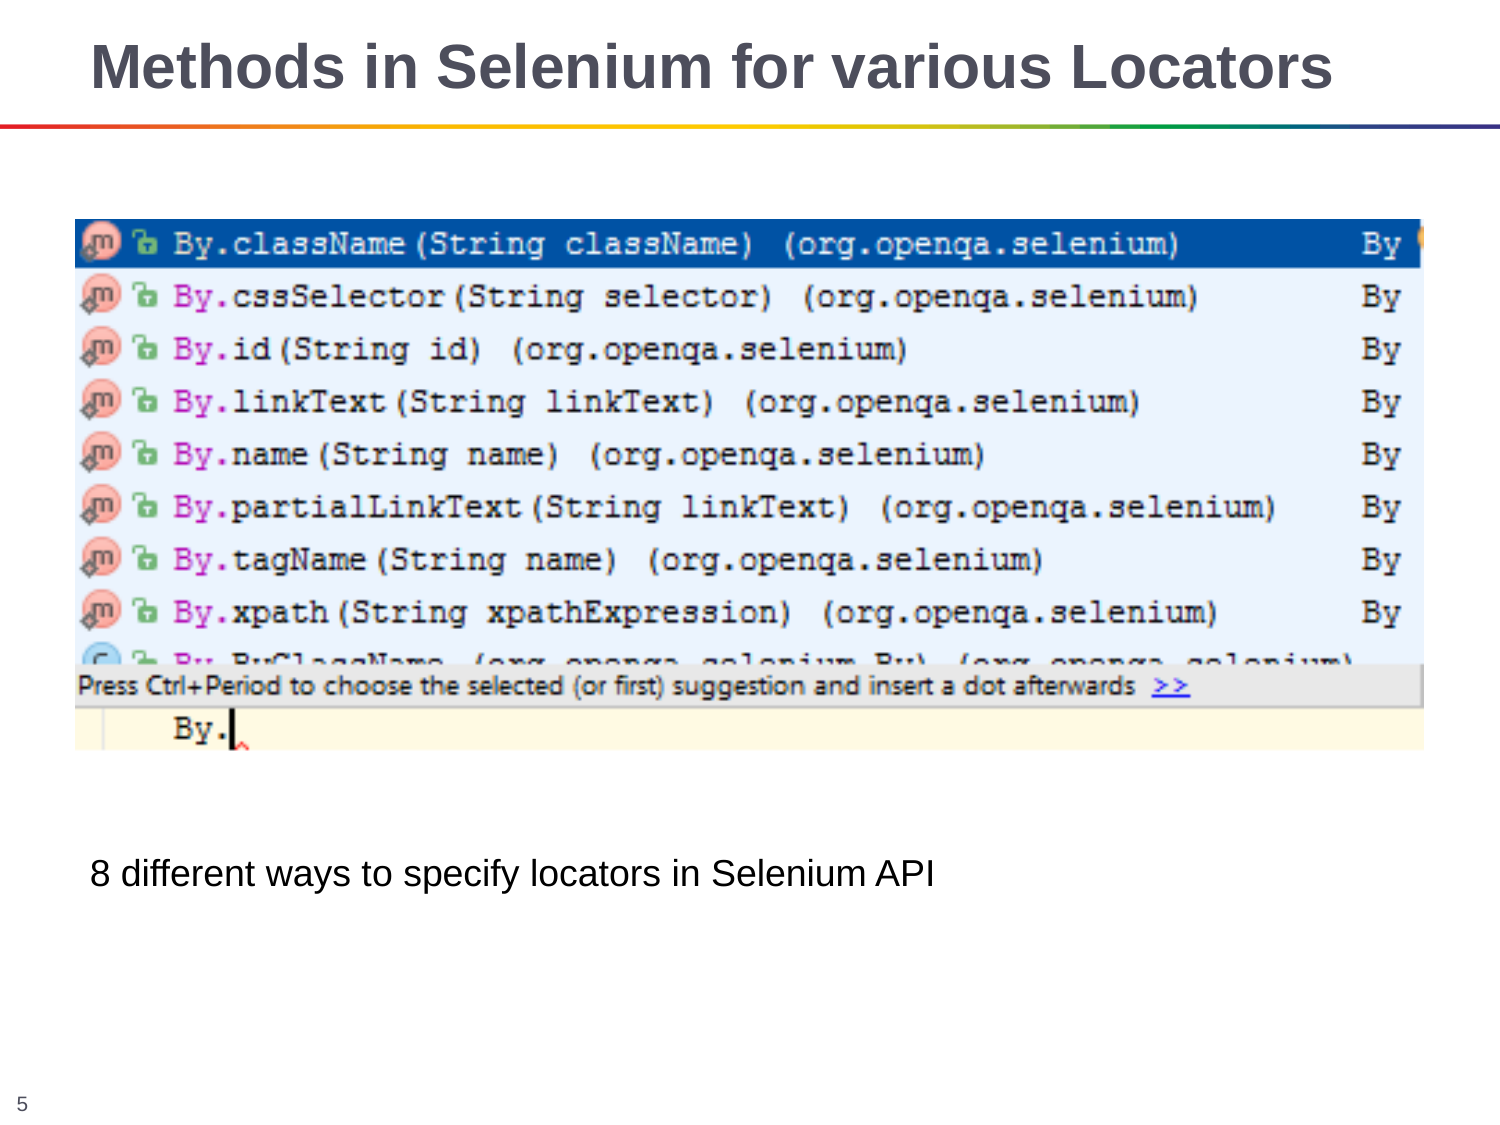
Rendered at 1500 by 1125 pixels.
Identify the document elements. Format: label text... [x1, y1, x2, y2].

picture [75, 219, 1424, 762]
title Methods in Selenium for various Locators [75, 17, 1425, 109]
text_box 8 different ways to specify locators in Selenium API [75, 841, 1307, 902]
